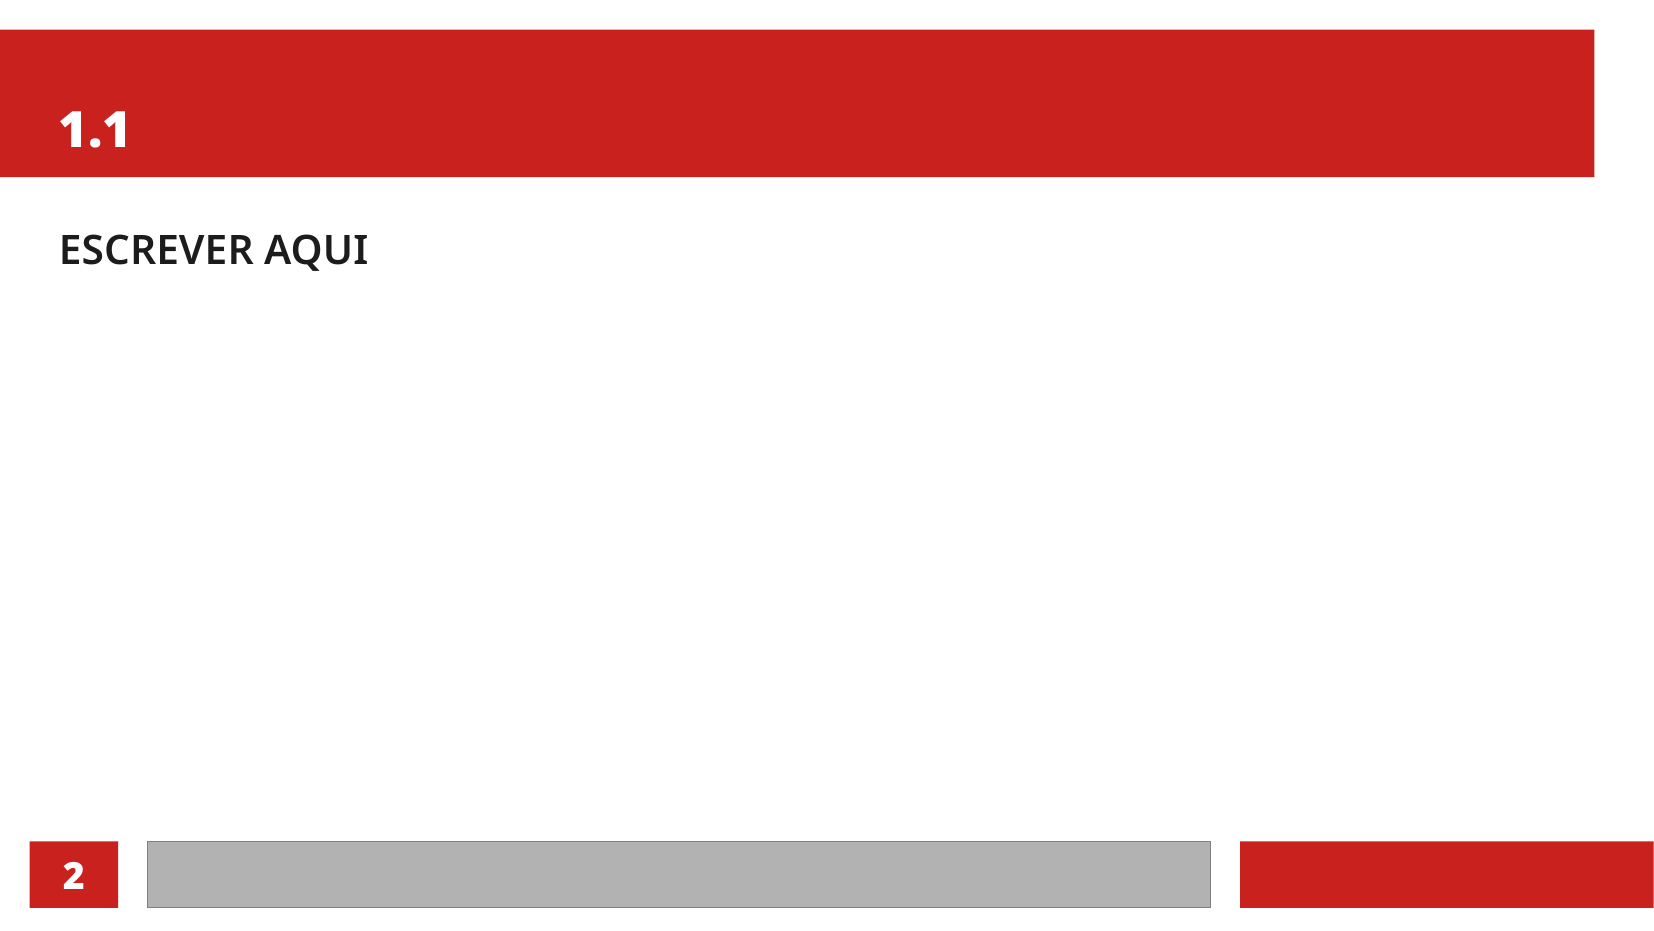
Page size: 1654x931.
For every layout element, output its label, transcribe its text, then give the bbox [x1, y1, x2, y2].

list ESCREVER AQUI [59, 221, 1565, 798]
title 1.1 [59, 44, 1595, 163]
